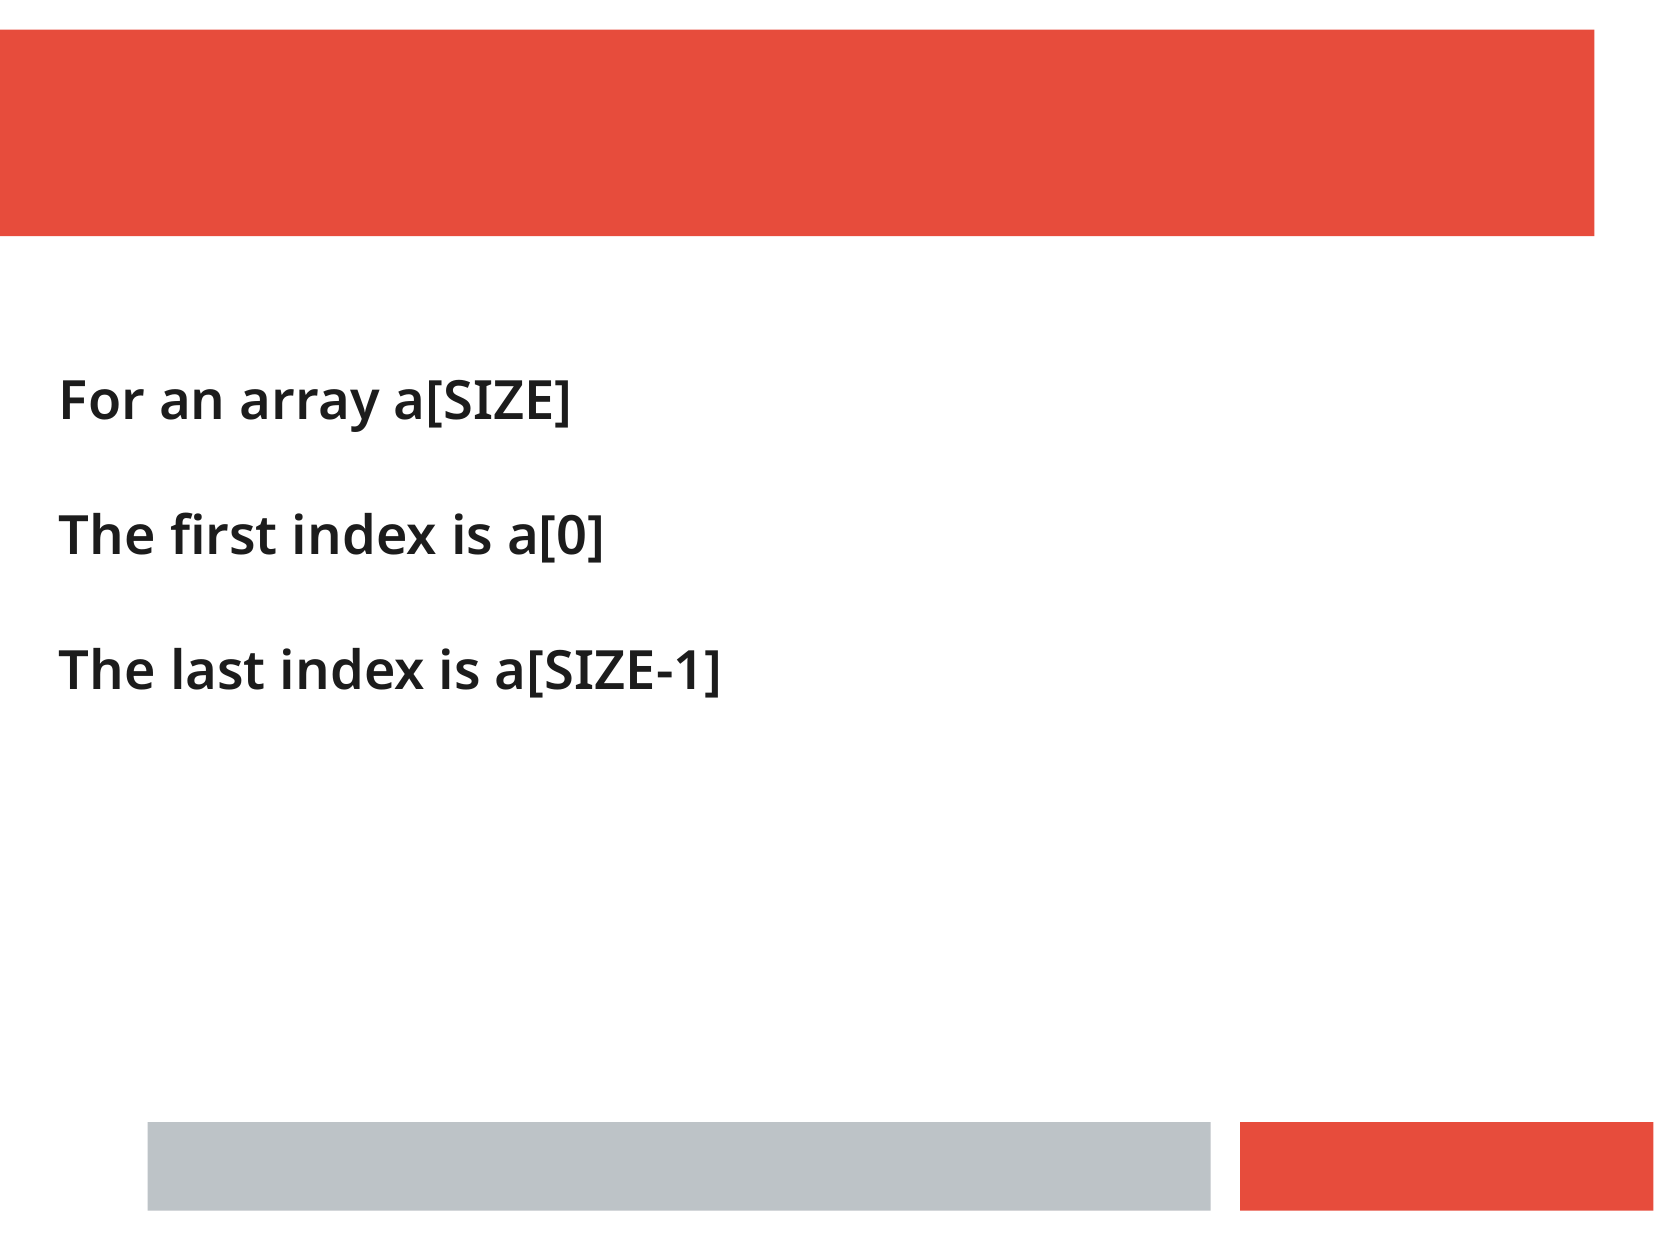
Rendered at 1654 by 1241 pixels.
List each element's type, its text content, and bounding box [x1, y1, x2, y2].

list For an array a[SIZE] The first index is a[0] The last index is a[SIZE-1] [59, 324, 1565, 1093]
